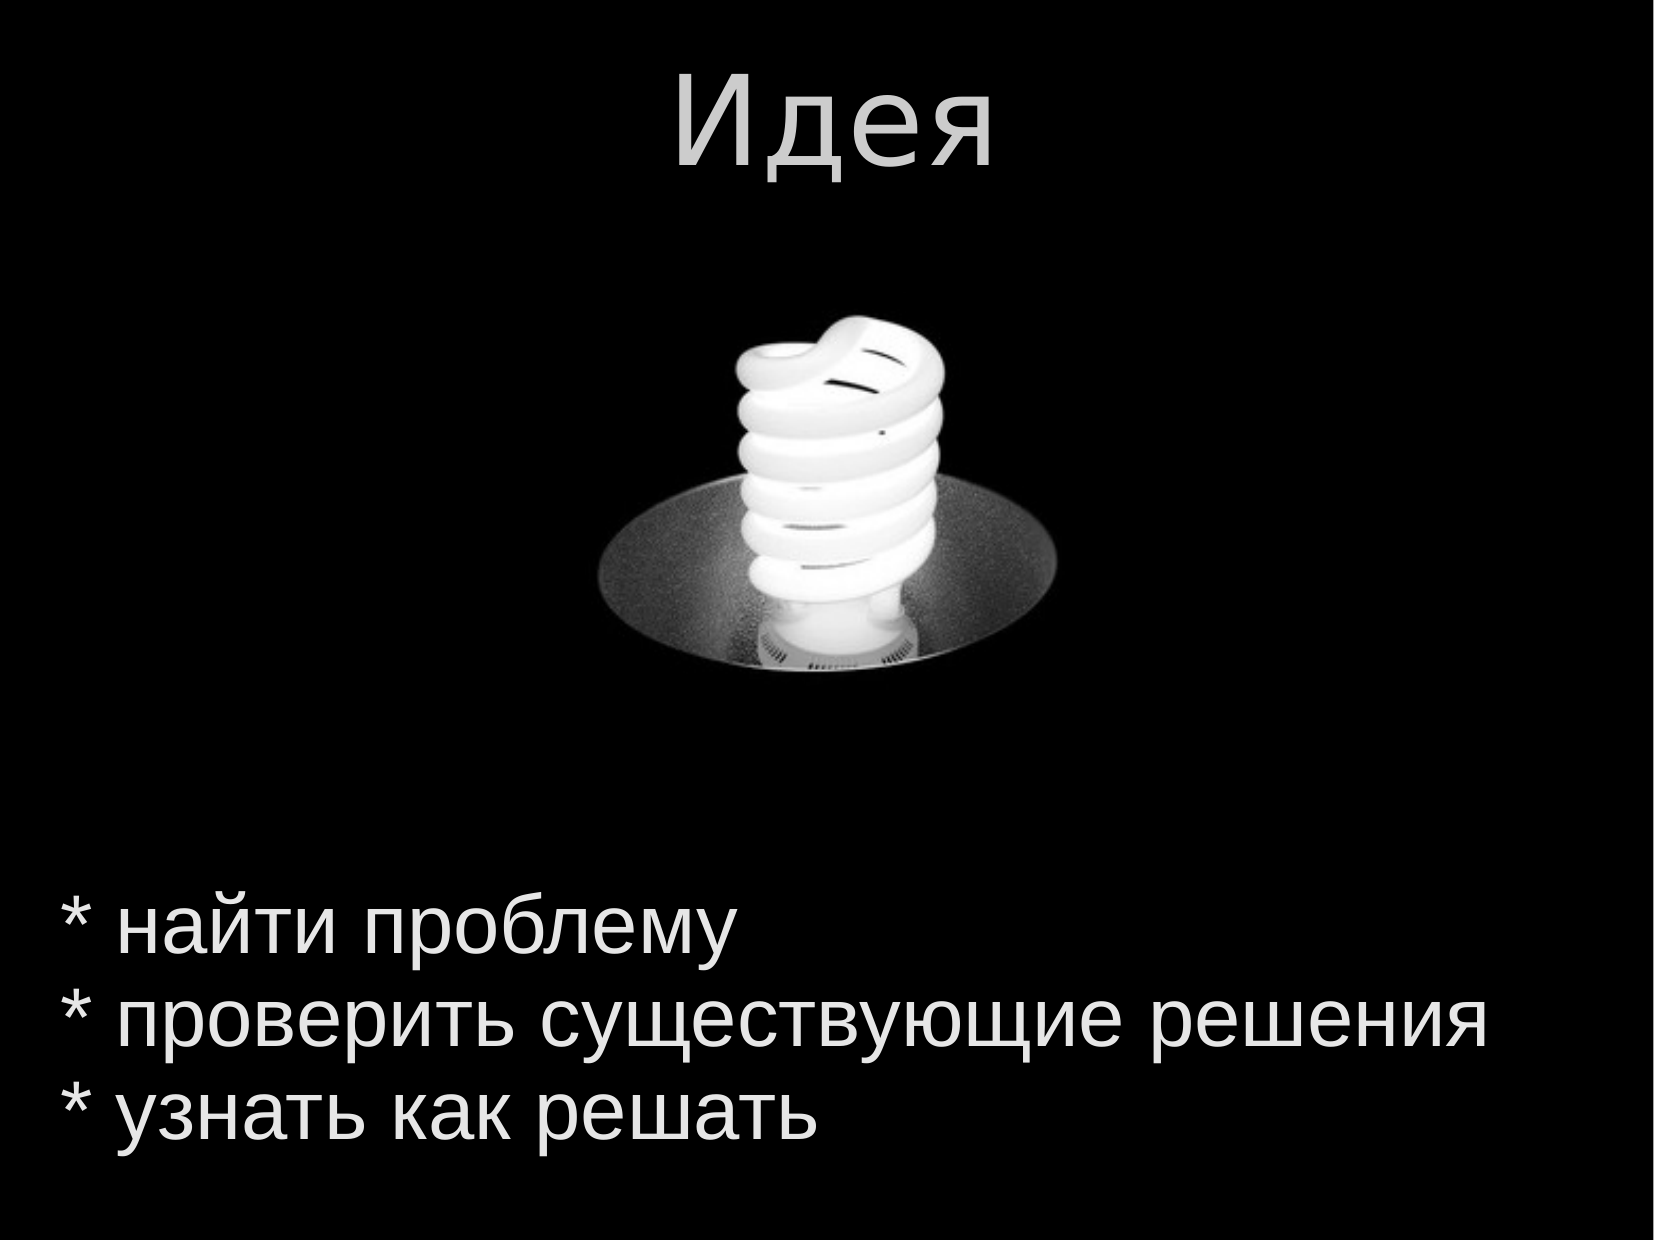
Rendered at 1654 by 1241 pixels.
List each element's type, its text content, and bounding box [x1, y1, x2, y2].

subtitle * найти проблему * проверить существующие решения * узнать как решать [60, 835, 1606, 1201]
title Идея [90, 45, 1579, 200]
picture [585, 292, 1081, 721]
